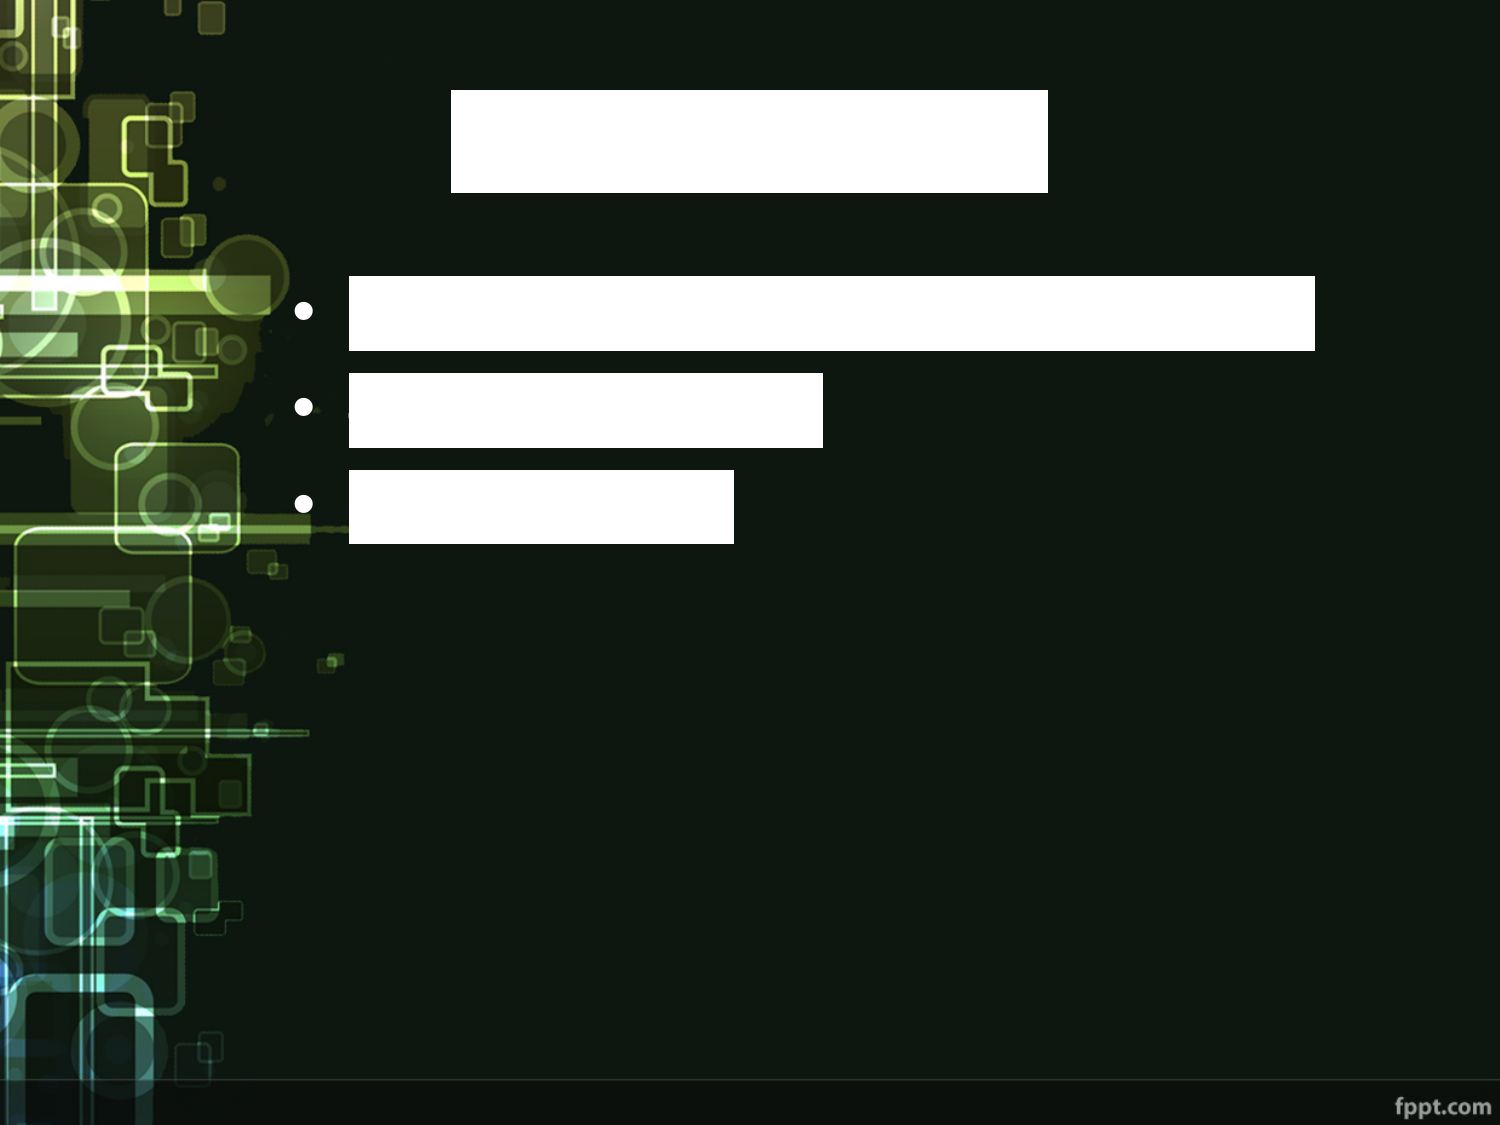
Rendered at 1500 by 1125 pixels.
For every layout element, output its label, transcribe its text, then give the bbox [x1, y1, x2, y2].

title Biblioteka FCL [75, 42, 1426, 231]
list Podpięcie pod dowolną aplikację Łatwość obsługi Przenośność [277, 262, 1425, 1005]
picture [0, 0, 1500, 1125]
